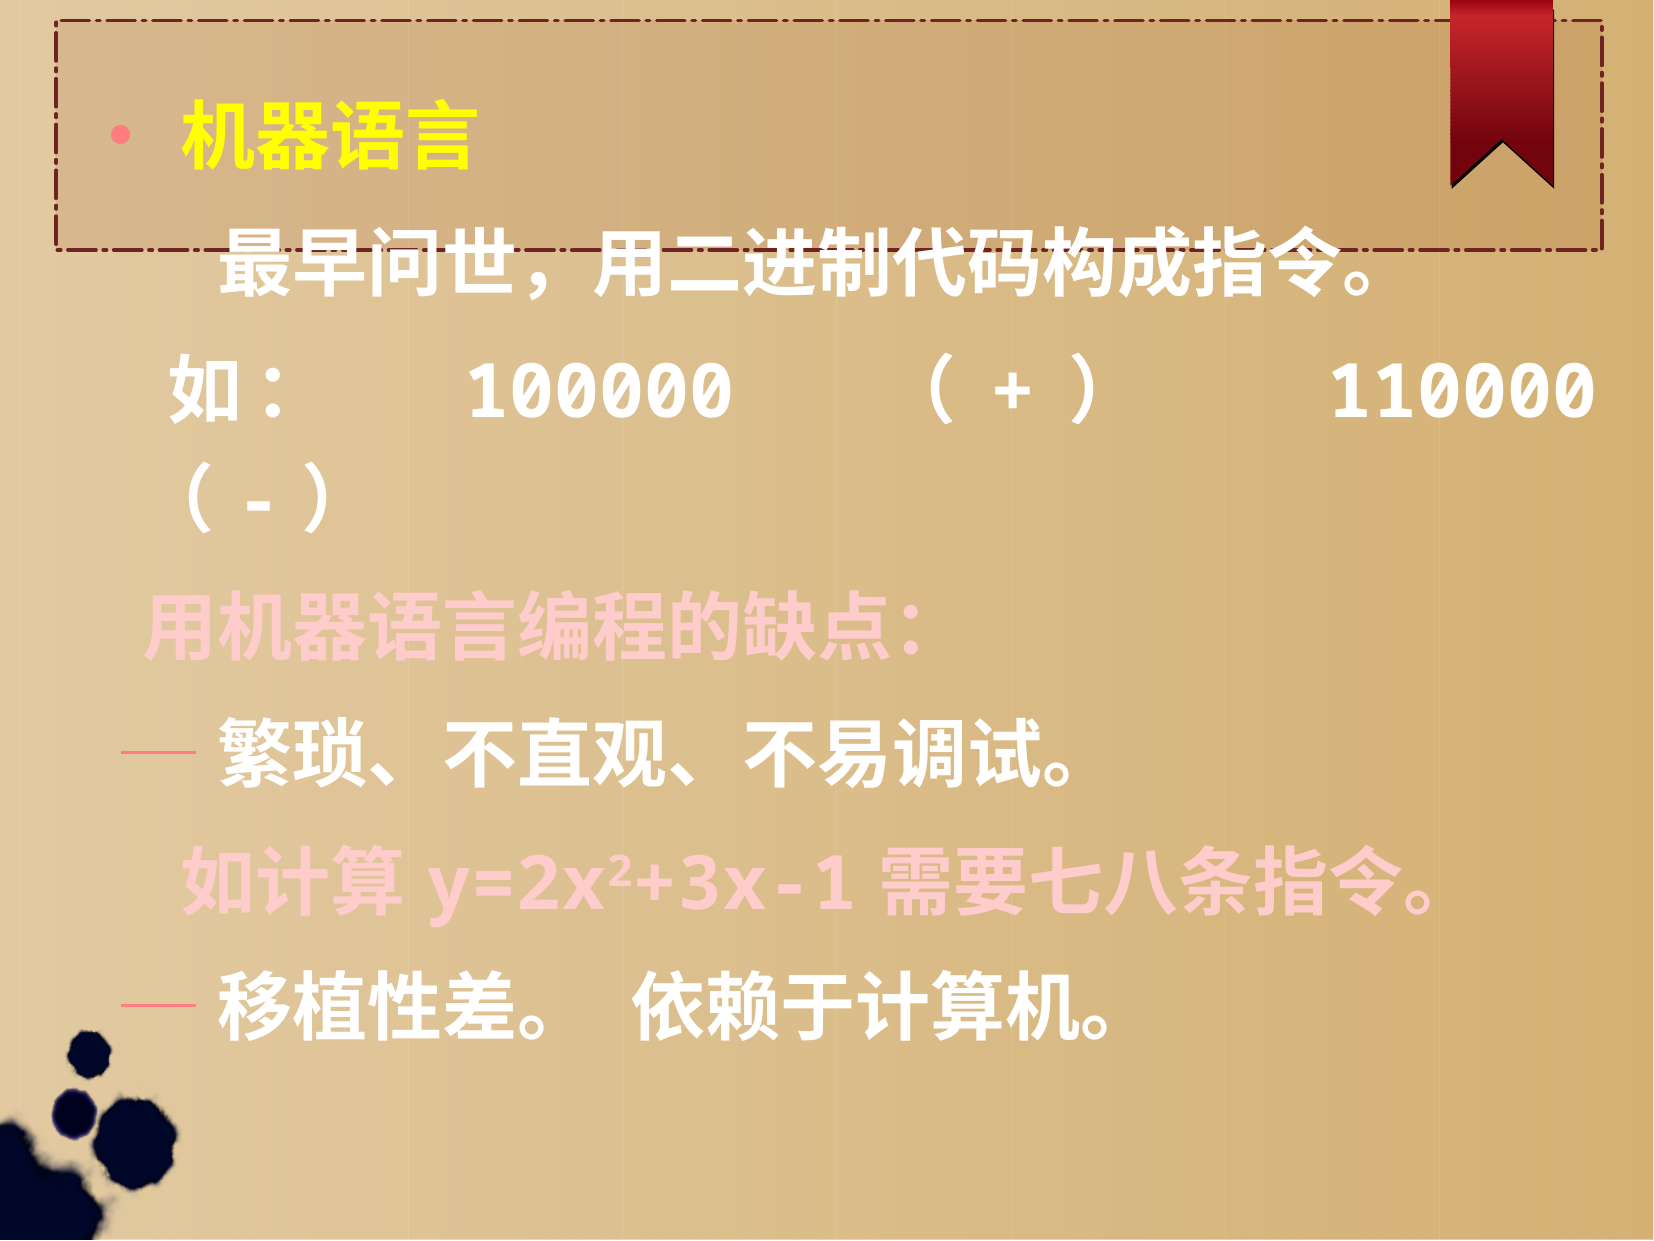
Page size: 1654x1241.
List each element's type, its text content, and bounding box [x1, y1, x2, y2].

list •机器语言 最早问世，用二进制代码构成指令。 如： 100000 （+） 110000 （-） 用机器语言编程的缺点： ─繁琐、不直观、不易调试。 如计算y=2x2+3x-1需要七八条指令。 ─移植性差。 依赖于计算机。 [68, 68, 1613, 1158]
